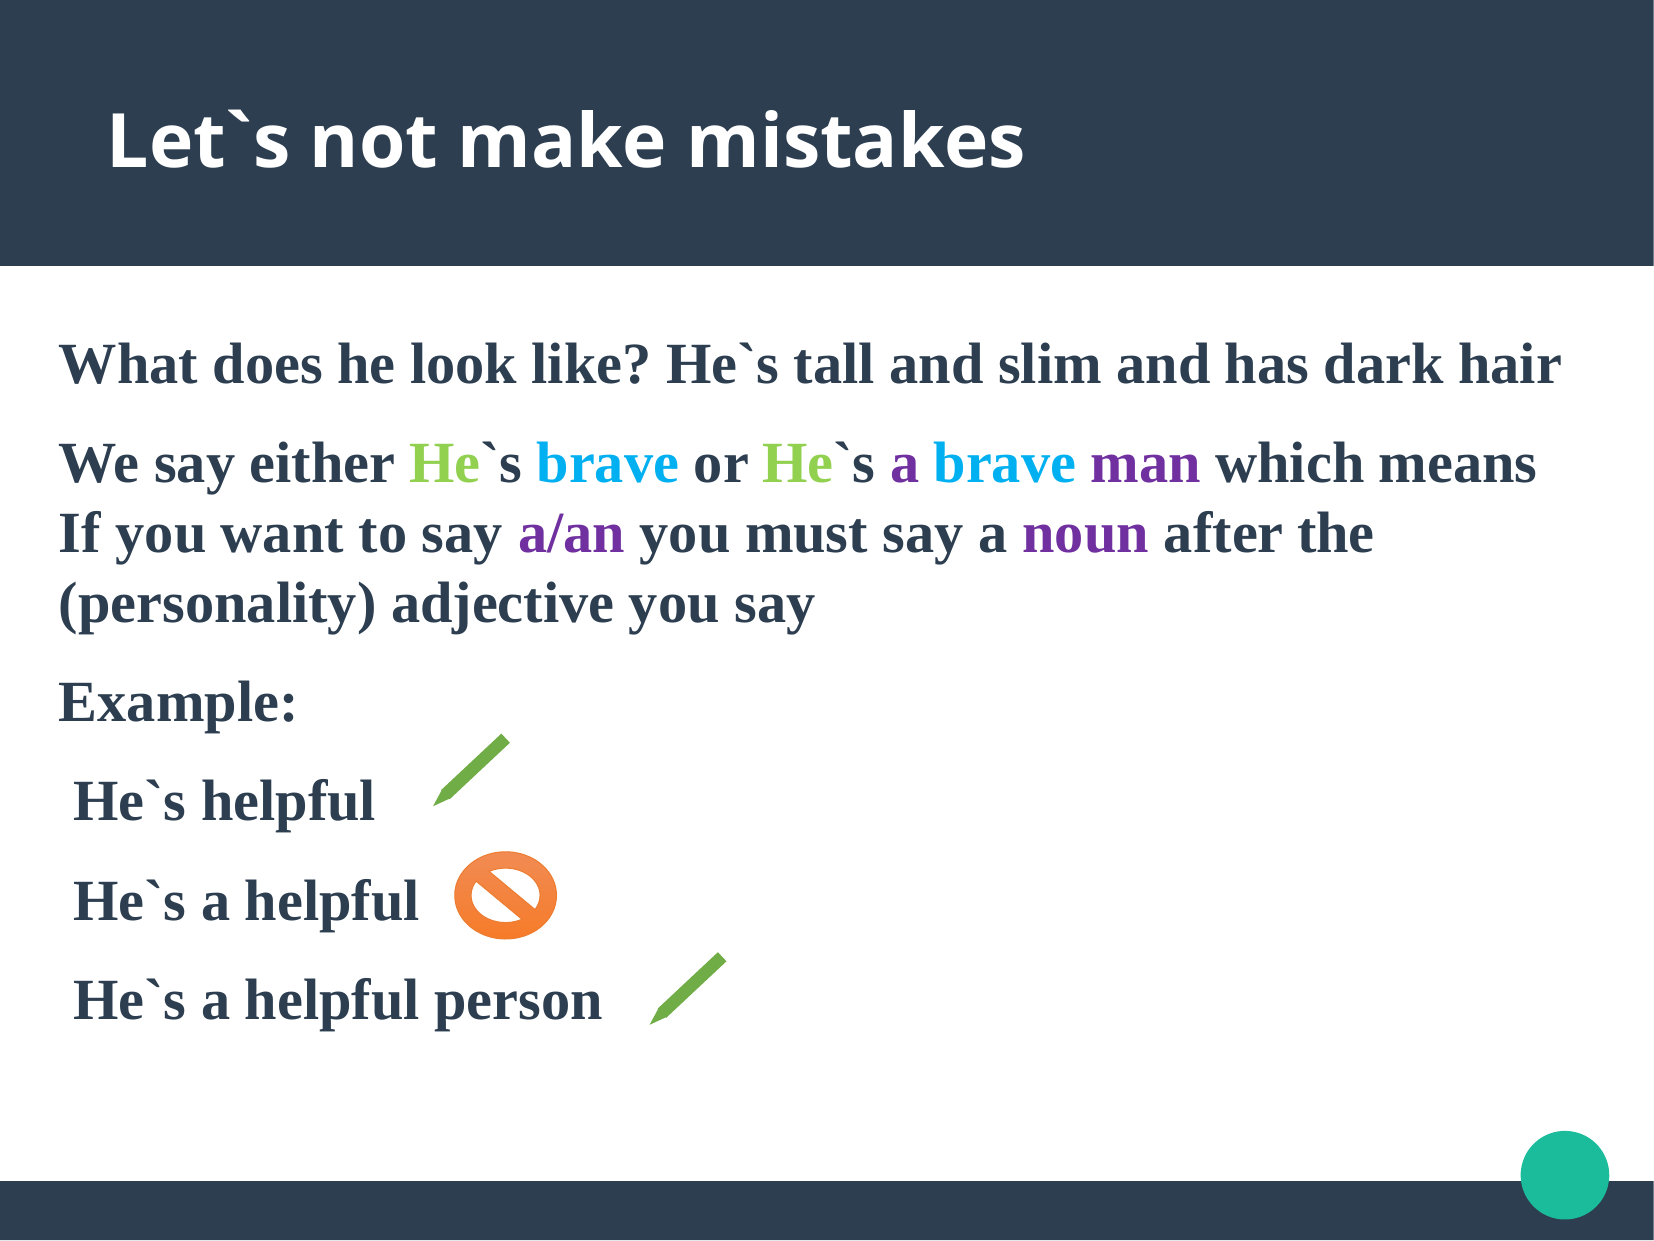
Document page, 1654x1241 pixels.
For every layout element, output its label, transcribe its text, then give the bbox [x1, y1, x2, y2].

text_box [454, 851, 557, 939]
list What does he look like? He`s tall and slim and has dark hair We say either He`s brave or He`s a brave man which means If you want to say a/an you must say a noun after the (personality) adjective you say Example: He`s helpful He`s a helpful He`s a helpful person [59, 324, 1595, 1152]
text_box Let`s not make mistakes [91, 79, 1353, 186]
